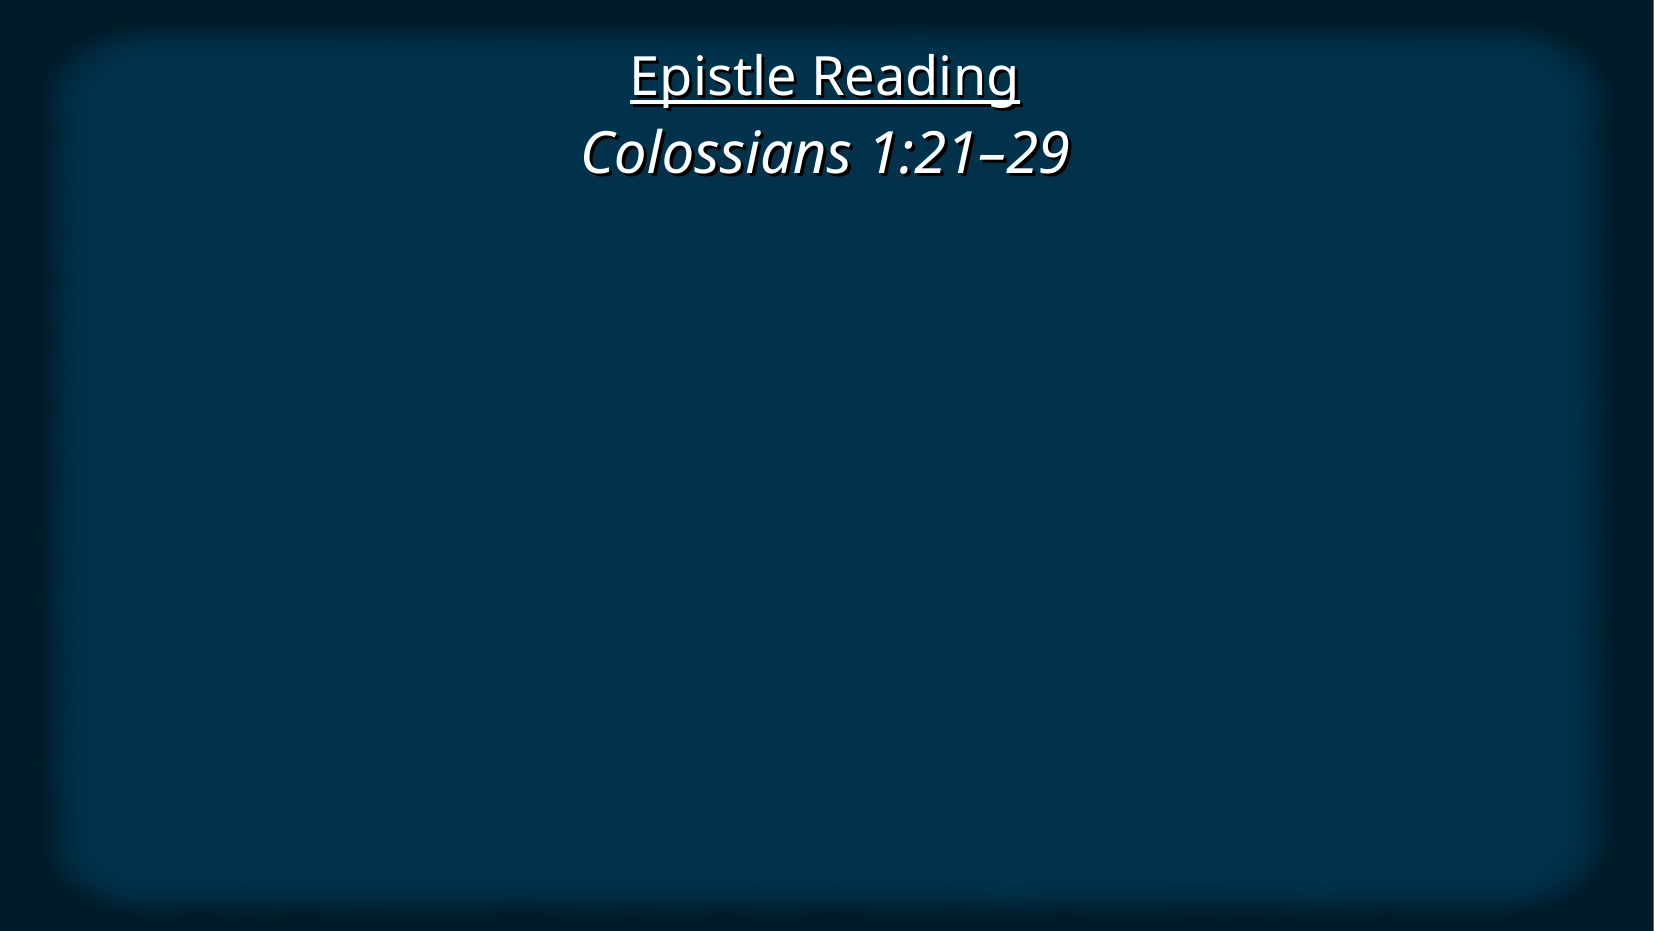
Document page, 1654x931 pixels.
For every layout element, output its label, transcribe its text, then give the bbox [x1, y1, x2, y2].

text_box Epistle Reading Colossians 1:21–29 [90, 30, 1561, 194]
picture [0, 0, 1654, 931]
